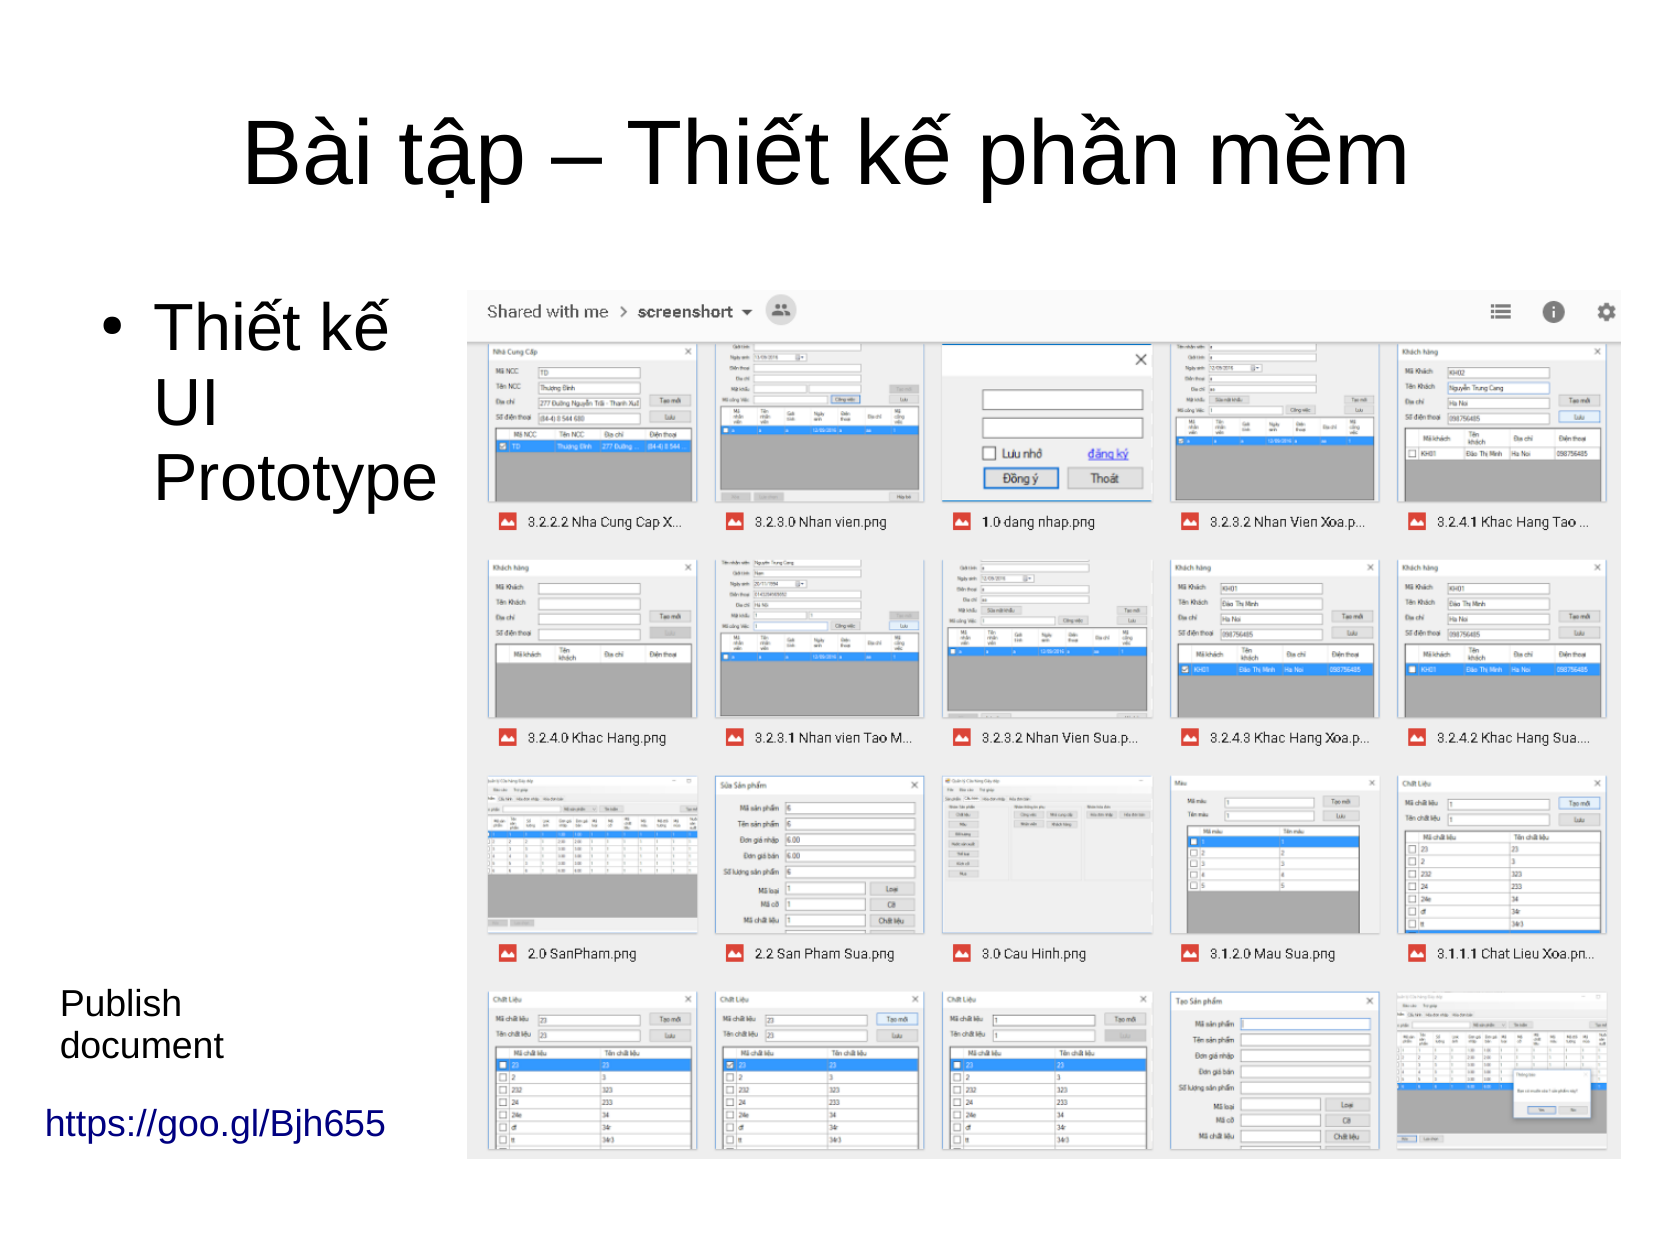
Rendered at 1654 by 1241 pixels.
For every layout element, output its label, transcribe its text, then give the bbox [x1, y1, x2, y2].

text_box https://goo.gl/Bjh655 [30, 1095, 451, 1152]
list Thiết kế UI Prototype [82, 290, 467, 1109]
picture [467, 290, 1621, 1159]
text_box Publish document [45, 975, 346, 1074]
title Bài tập – Thiết kế phần mềm [82, 49, 1571, 257]
